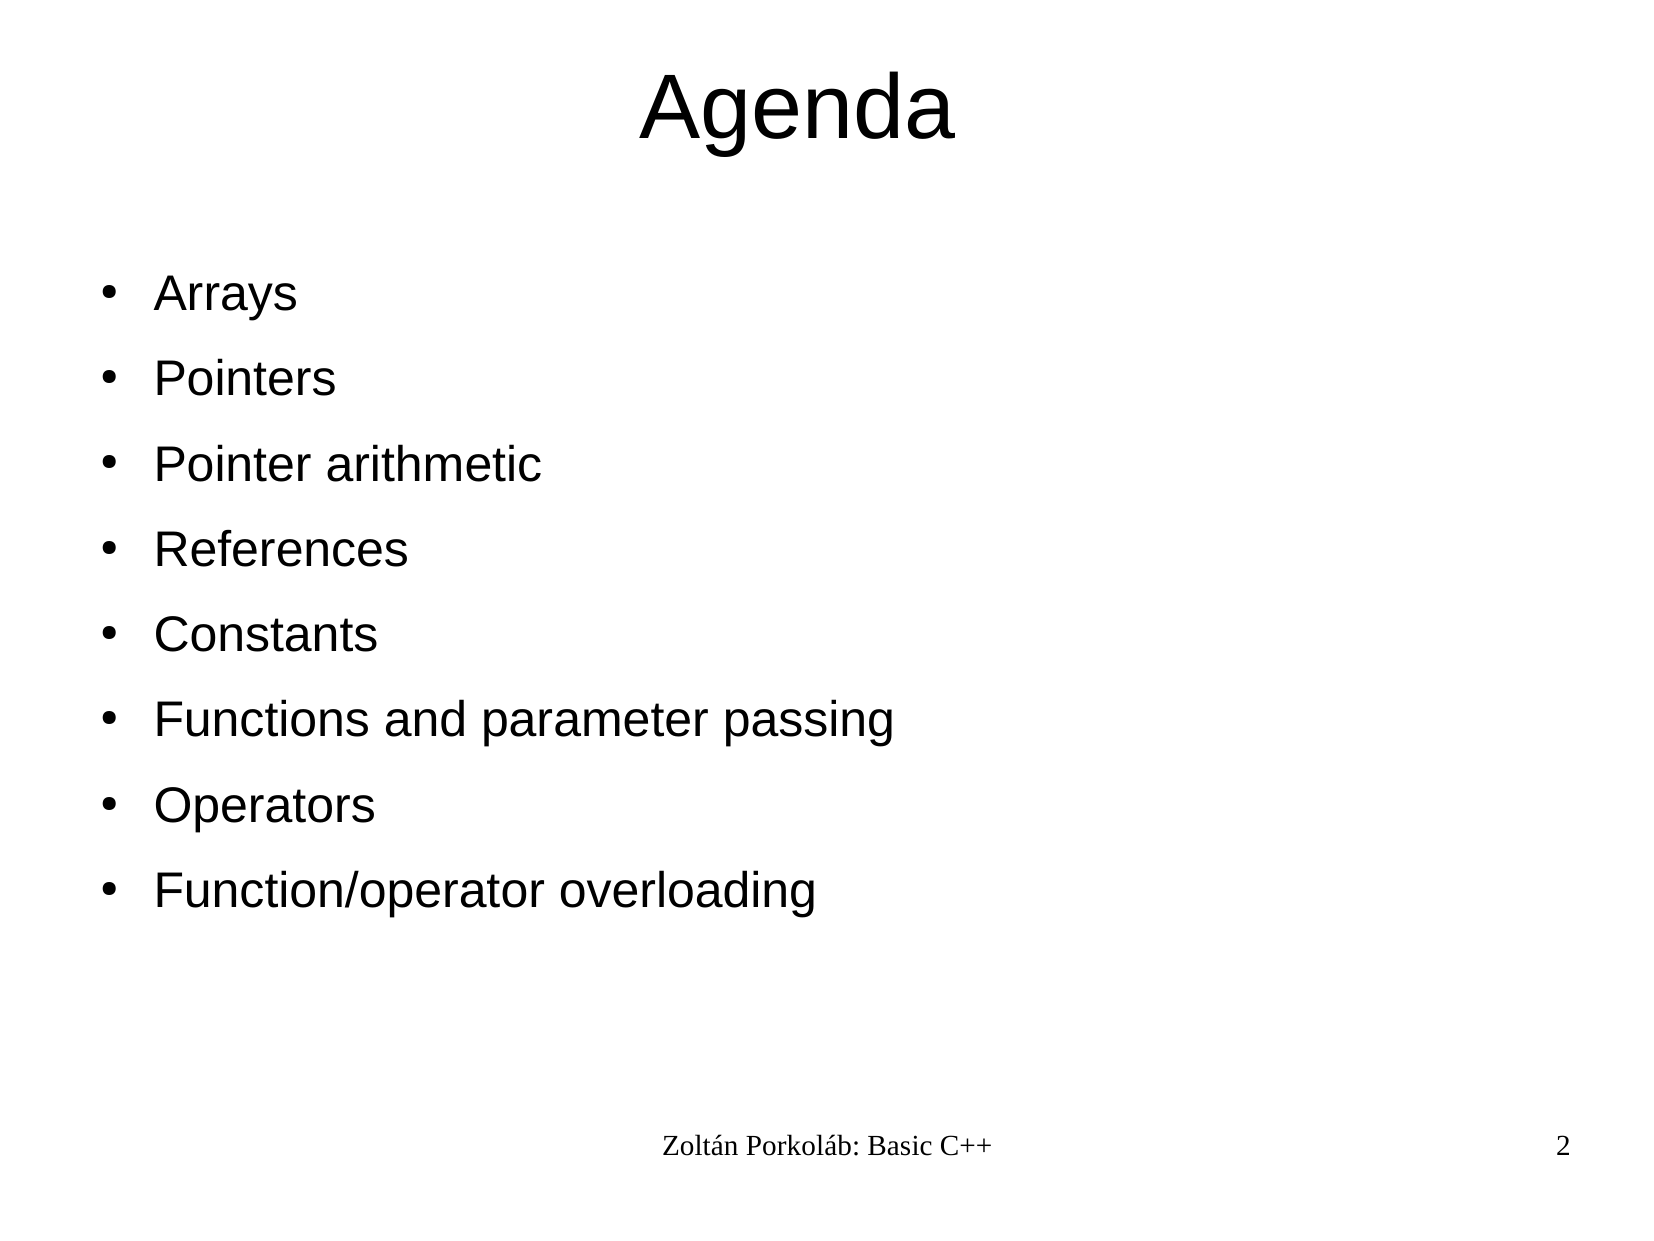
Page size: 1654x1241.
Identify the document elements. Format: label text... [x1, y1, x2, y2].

list Arrays Pointers Pointer arithmetic References Constants Functions and parameter passing Operators Function/operator overloading [82, 180, 1571, 1051]
title Agenda [82, 2, 1571, 180]
